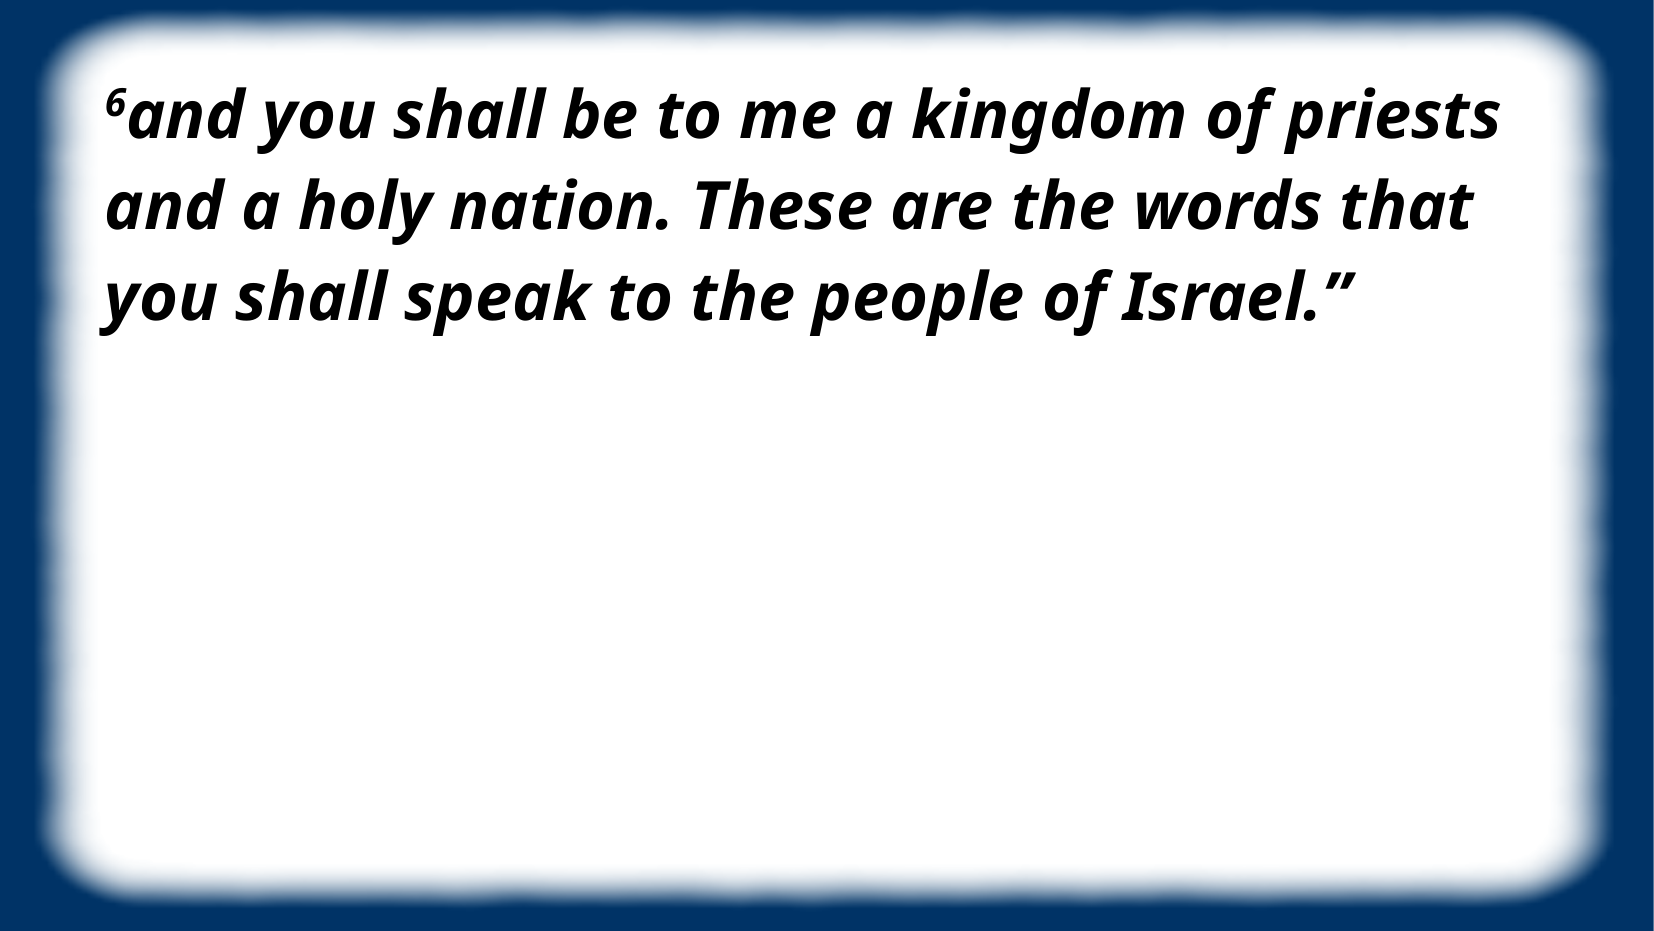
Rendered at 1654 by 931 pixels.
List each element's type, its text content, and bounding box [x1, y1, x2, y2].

picture [0, 0, 1654, 931]
text_box 6and you shall be to me a kingdom of priests and a holy nation. These are the words that you shall speak to the people of Israel.” [90, 60, 1546, 342]
